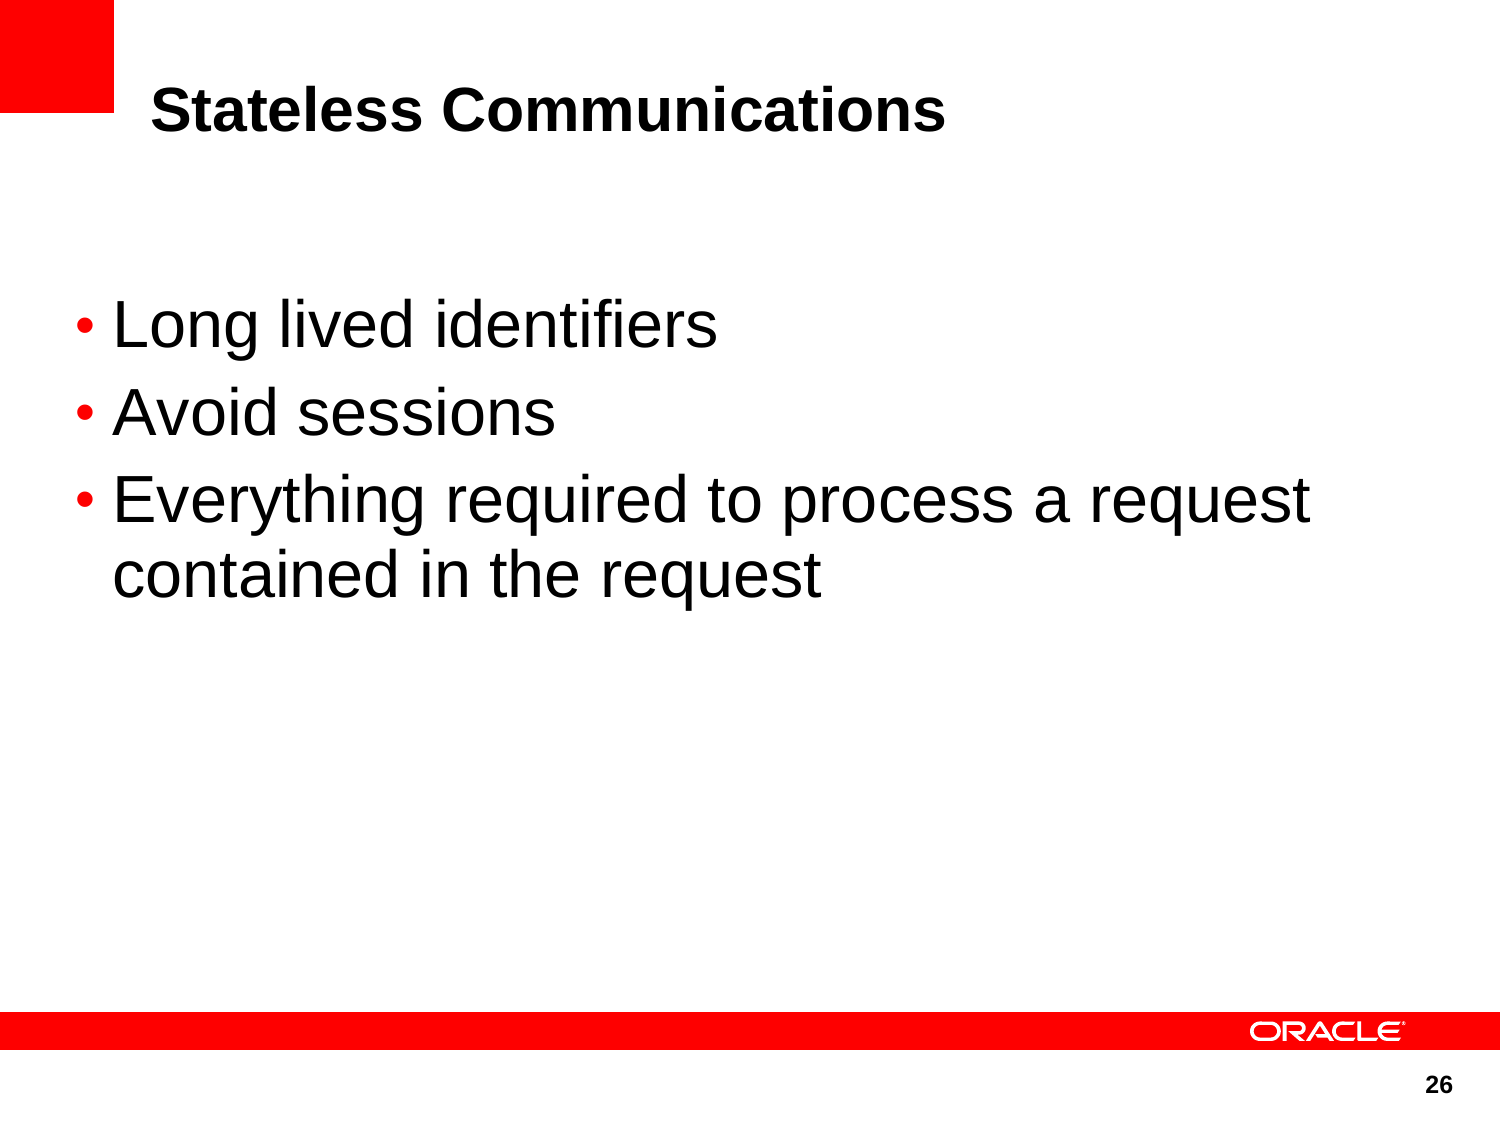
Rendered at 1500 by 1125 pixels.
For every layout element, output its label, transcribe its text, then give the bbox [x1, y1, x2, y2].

picture [0, 1012, 1500, 1050]
picture [0, 0, 114, 113]
title Stateless Communications [150, 75, 1500, 238]
list Long lived identifiers Avoid sessions Everything required to process a request contained in the request [75, 287, 1426, 1005]
